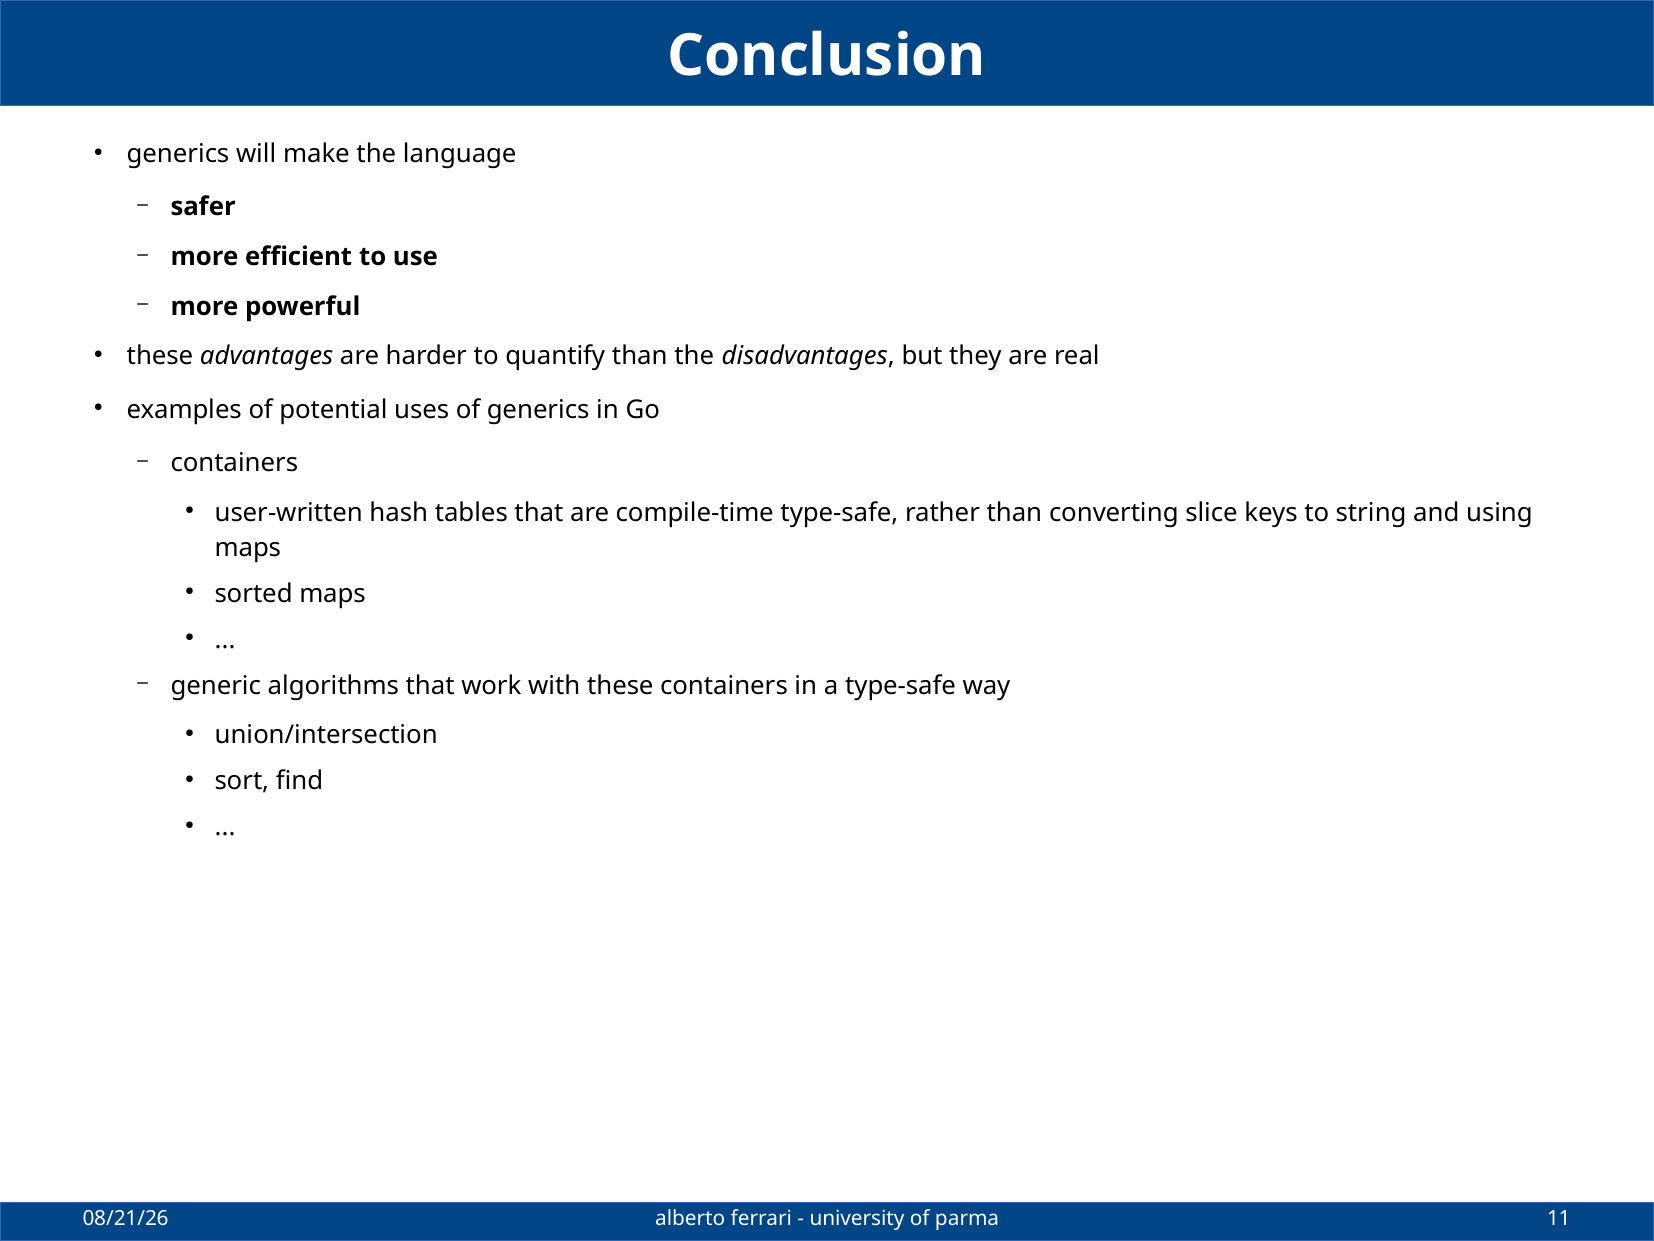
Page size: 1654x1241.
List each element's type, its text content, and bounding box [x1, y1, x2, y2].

title Conclusion [0, 0, 1654, 106]
list generics will make the language safer more efficient to use more powerful these advantages are harder to quantify than the disadvantages, but they are real examples of potential uses of generics in Go containers user-written hash tables that are compile-time type-safe, rather than converting slice keys to string and using maps sorted maps ... generic algorithms that work with these containers in a type-safe way union/intersection sort, find ... [82, 135, 1571, 855]
